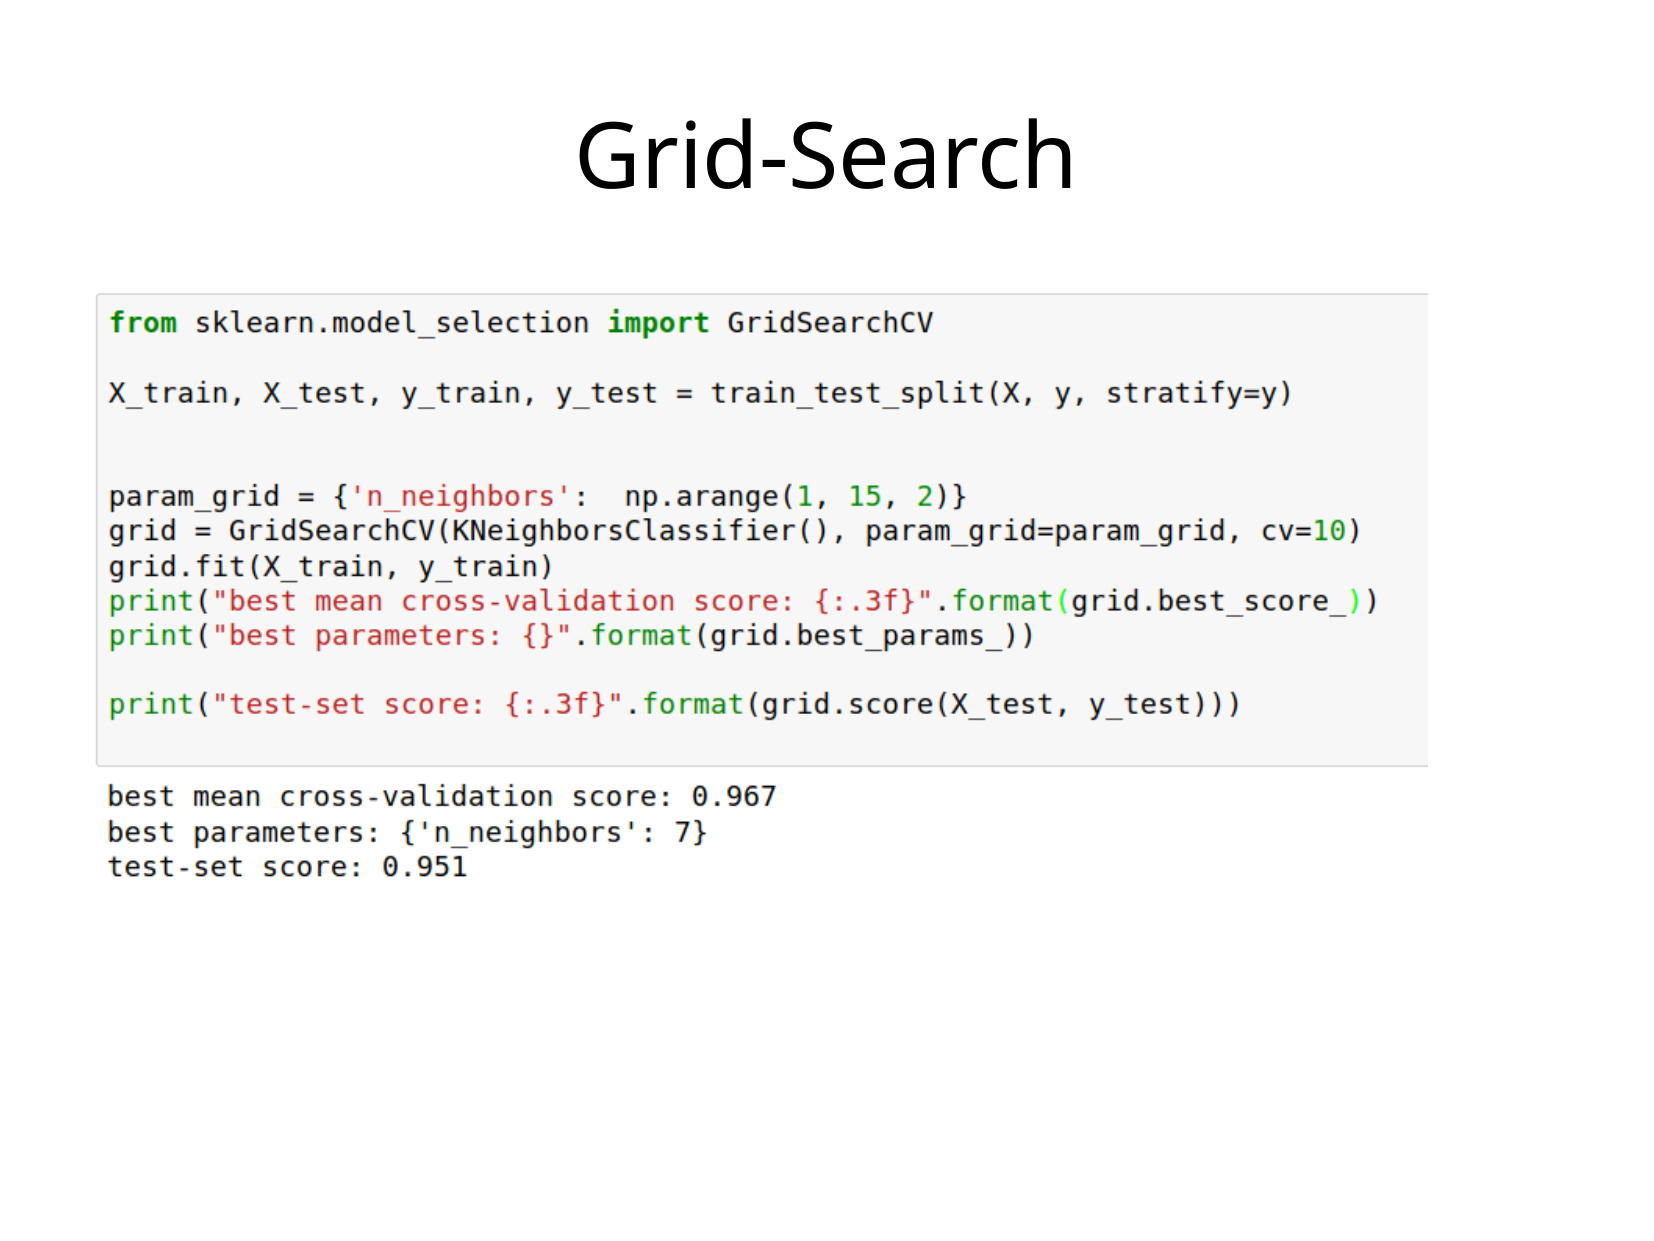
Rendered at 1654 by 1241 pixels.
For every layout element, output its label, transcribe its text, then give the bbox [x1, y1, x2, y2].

picture [90, 281, 1428, 901]
title Grid-Search [82, 49, 1571, 257]
